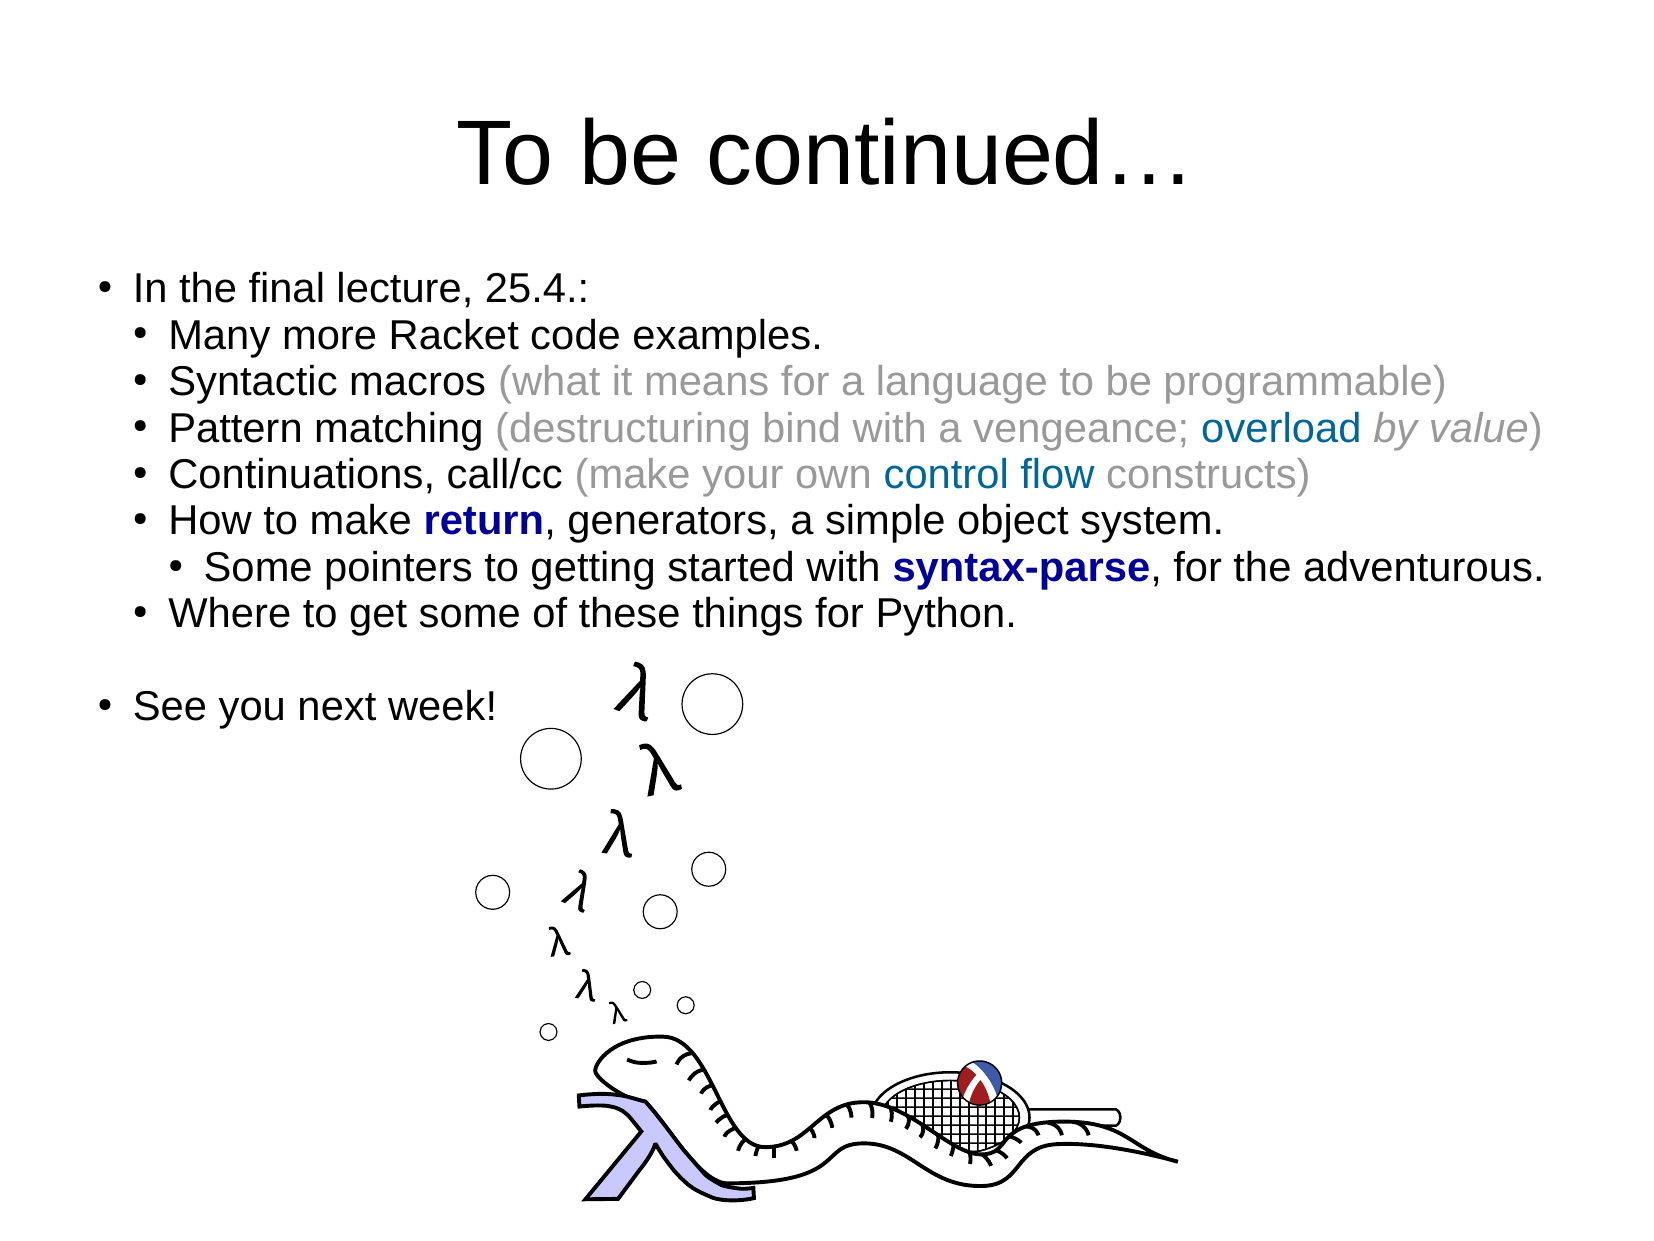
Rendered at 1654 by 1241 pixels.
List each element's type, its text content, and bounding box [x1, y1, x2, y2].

text_box In the final lecture, 25.4.: Many more Racket code examples. Syntactic macros (what it means for a language to be programmable) Pattern matching (destructuring bind with a vengeance; overload by value) Continuations, call/cc (make your own control flow constructs) How to make return, generators, a simple object system. Some pointers to getting started with syntax-parse, for the adventurous. Where to get some of these things for Python. See you next week! [82, 211, 1561, 1155]
title To be continued… [82, 49, 1571, 257]
picture [475, 661, 1179, 1203]
